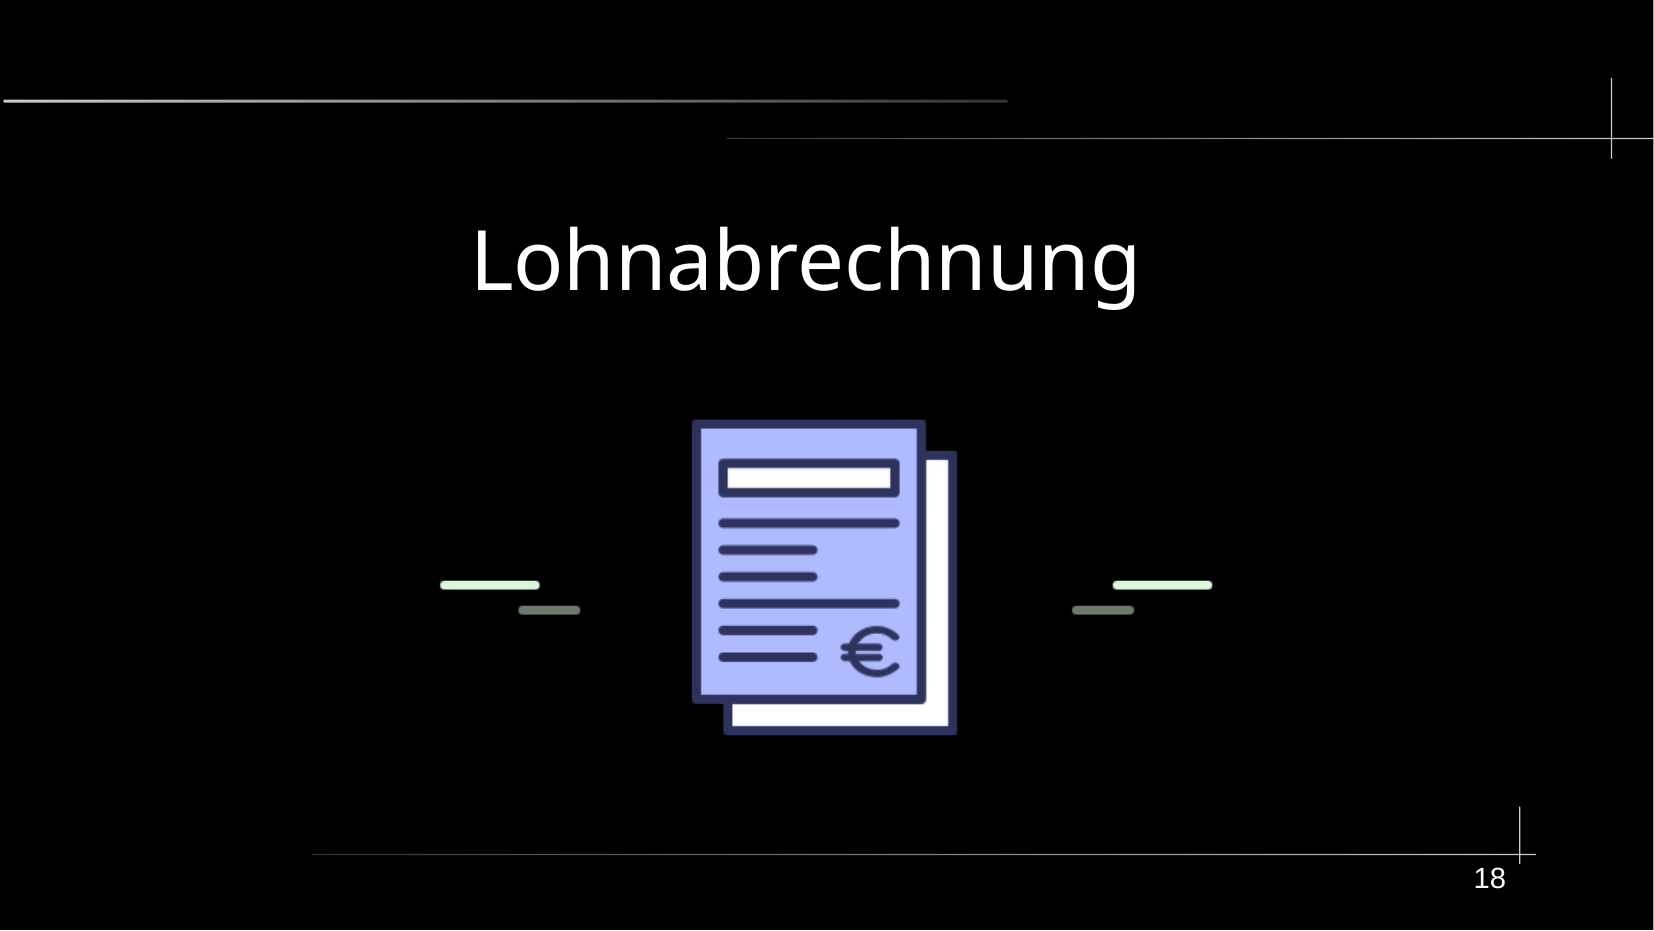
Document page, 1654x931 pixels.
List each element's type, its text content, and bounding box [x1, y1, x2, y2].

subtitle Lohnabrechnung [23, 11, 1589, 505]
picture [412, 324, 1241, 826]
